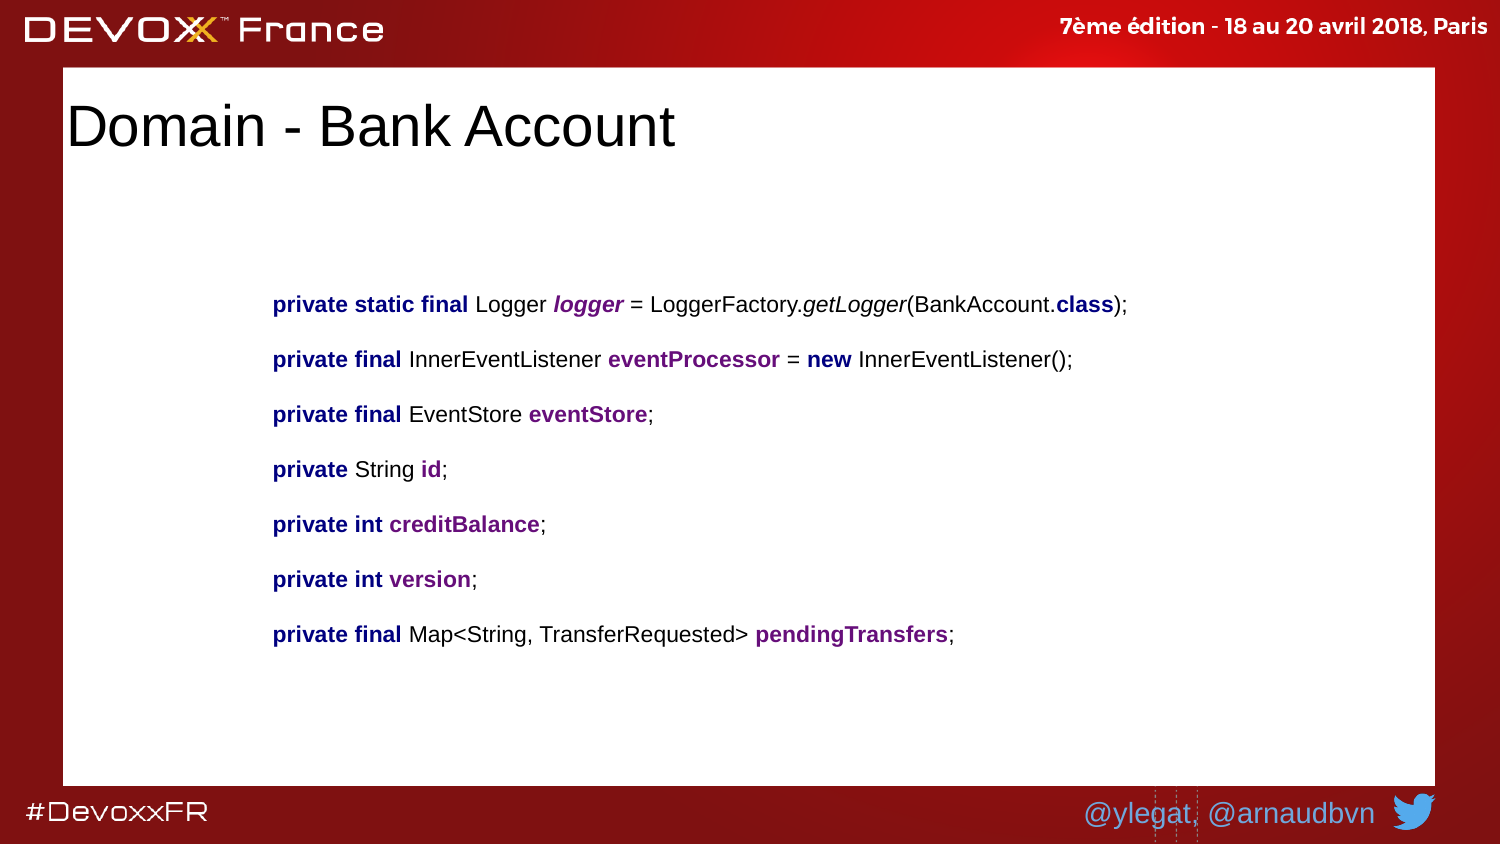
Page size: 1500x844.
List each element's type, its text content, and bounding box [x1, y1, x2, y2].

text_box private static final Logger logger = LoggerFactory.getLogger(BankAccount.class); private final InnerEventListener eventProcessor = new InnerEventListener(); private final EventStore eventStore; private String id; private int creditBalance; private int version; private final Map<String, TransferRequested> pendingTransfers; [257, 261, 1186, 676]
picture [0, 0, 1500, 844]
text_box @ylegat, @arnaudbvn [1068, 779, 1399, 844]
title Domain - Bank Account [51, 72, 1449, 167]
